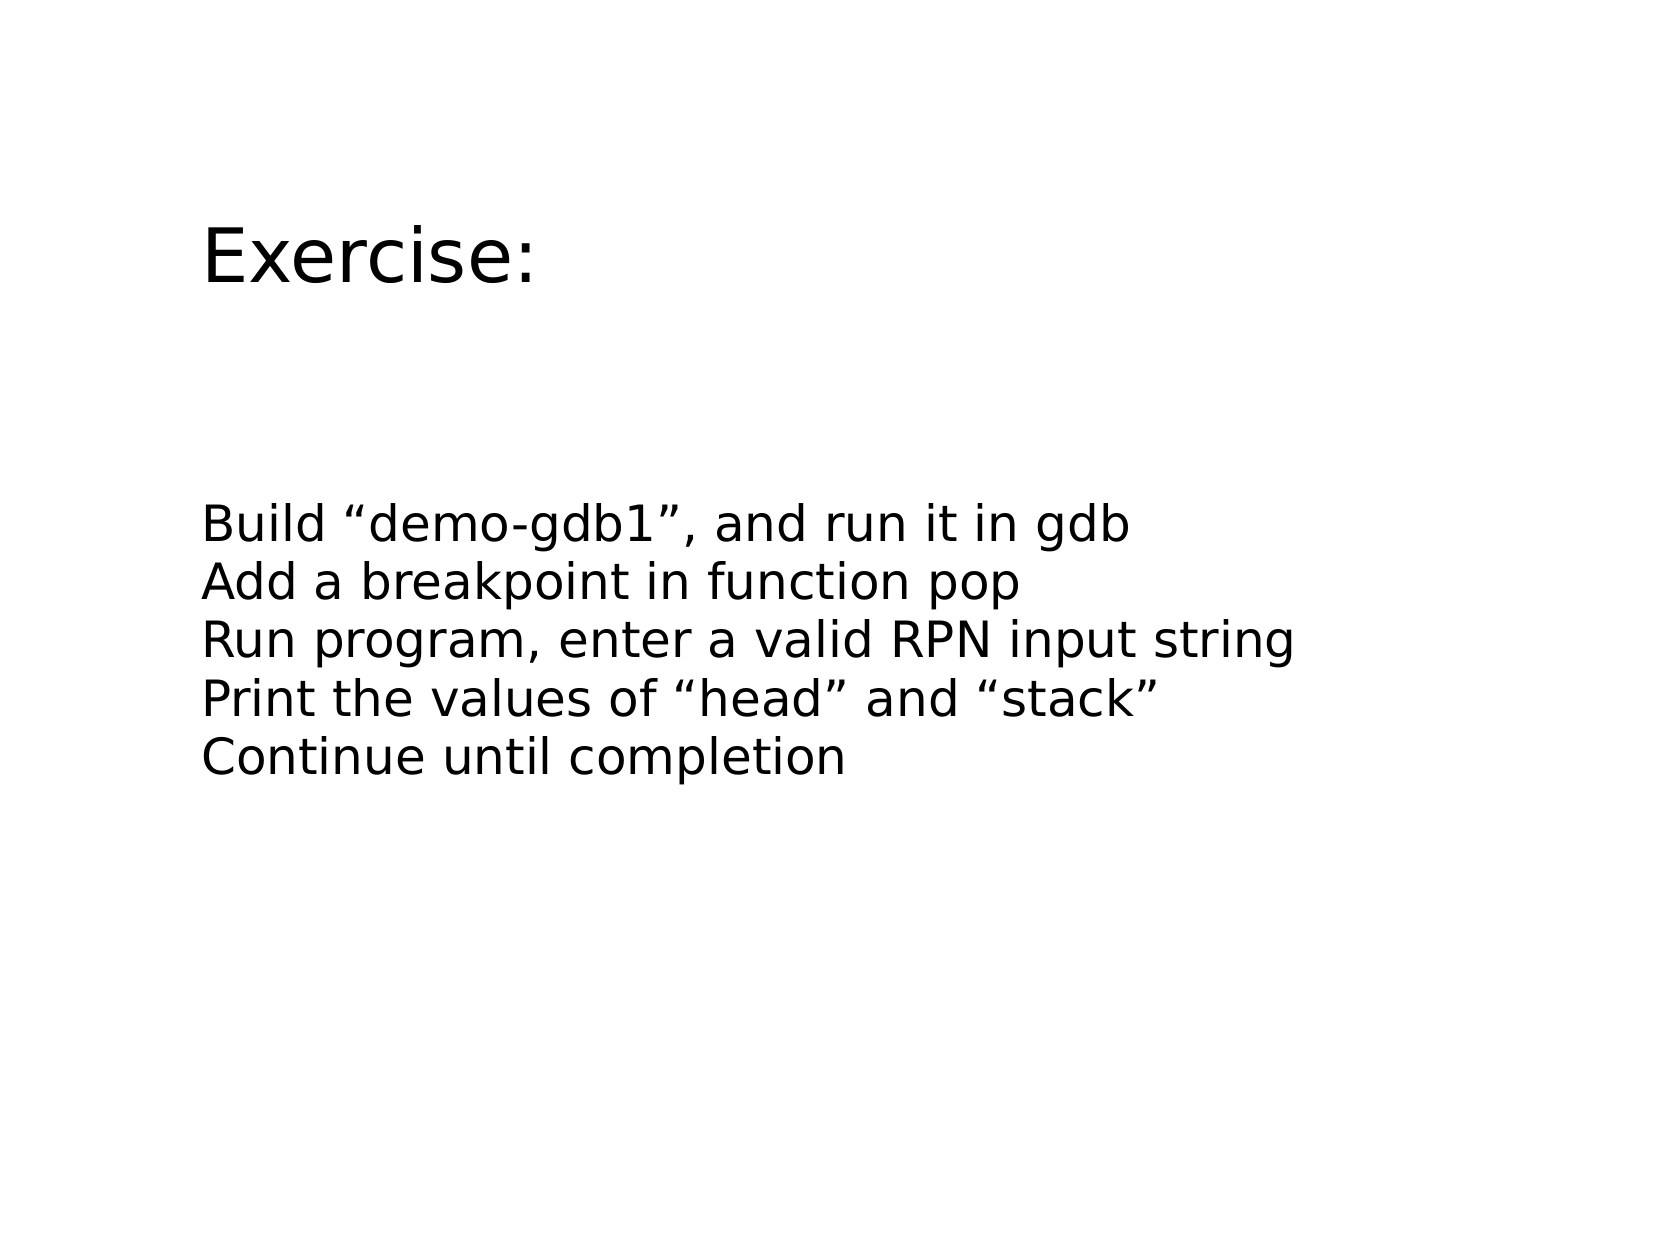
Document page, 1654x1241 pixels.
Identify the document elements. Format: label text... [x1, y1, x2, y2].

text_box Build “demo-gdb1”, and run it in gdb Add a breakpoint in function pop Run program, enter a valid RPN input string Print the values of “head” and “stack” Continue until completion [186, 487, 1313, 794]
text_box Exercise: [186, 205, 554, 308]
